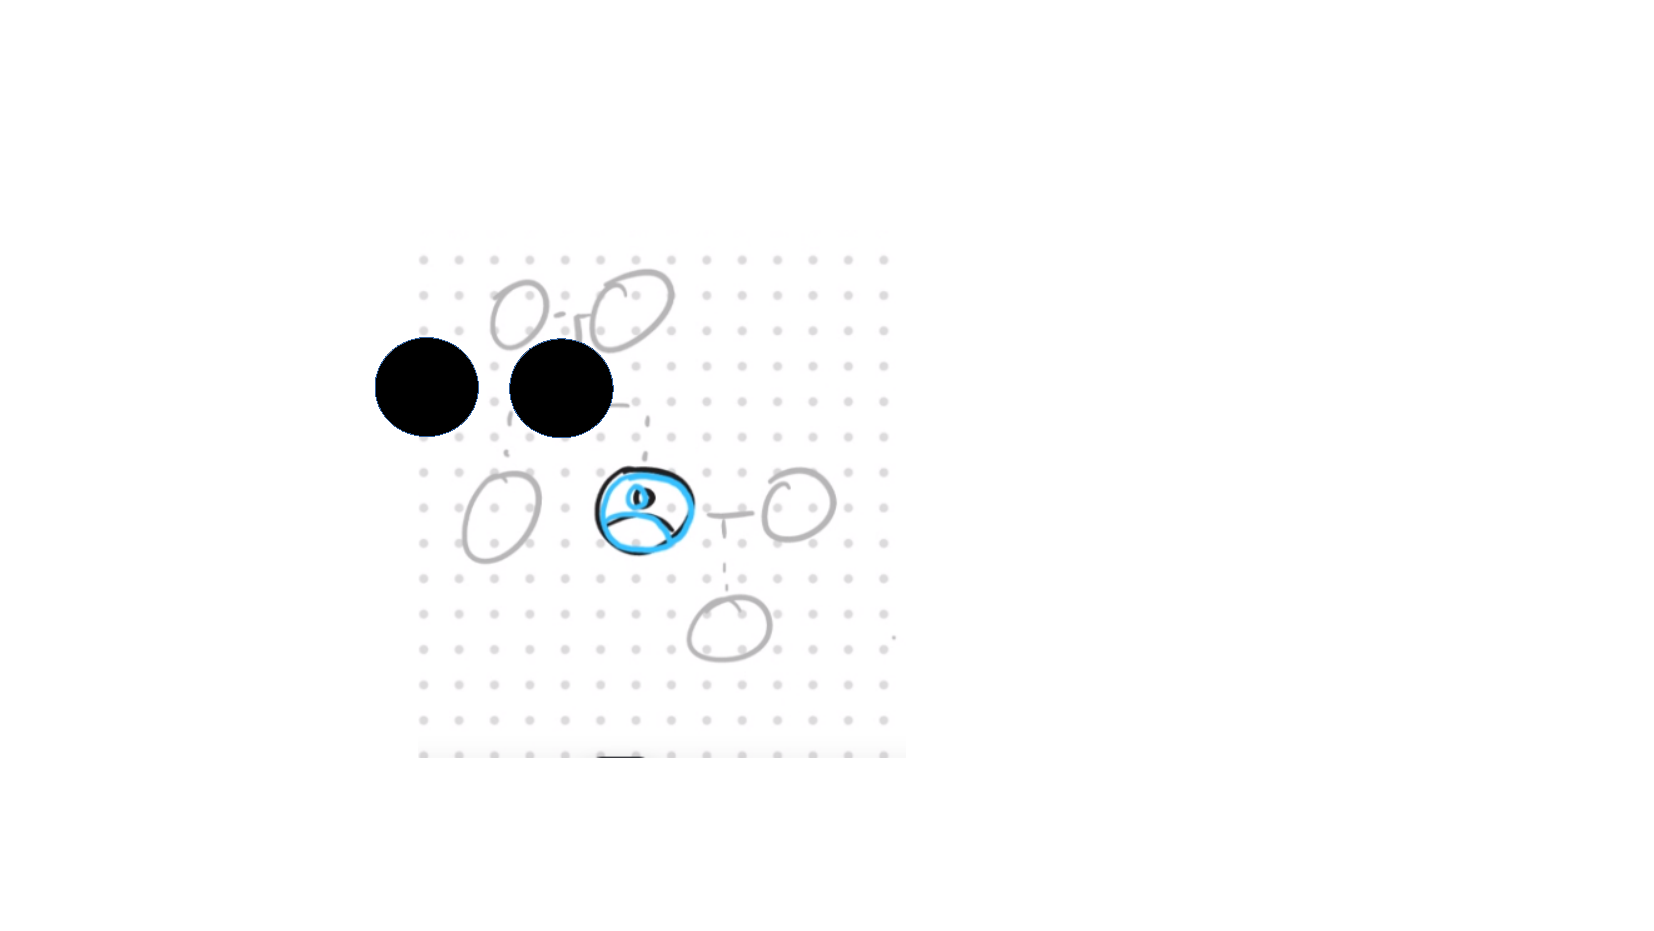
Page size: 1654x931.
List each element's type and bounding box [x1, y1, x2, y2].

picture [418, 230, 906, 758]
text_box [375, 337, 479, 437]
text_box [509, 338, 614, 438]
